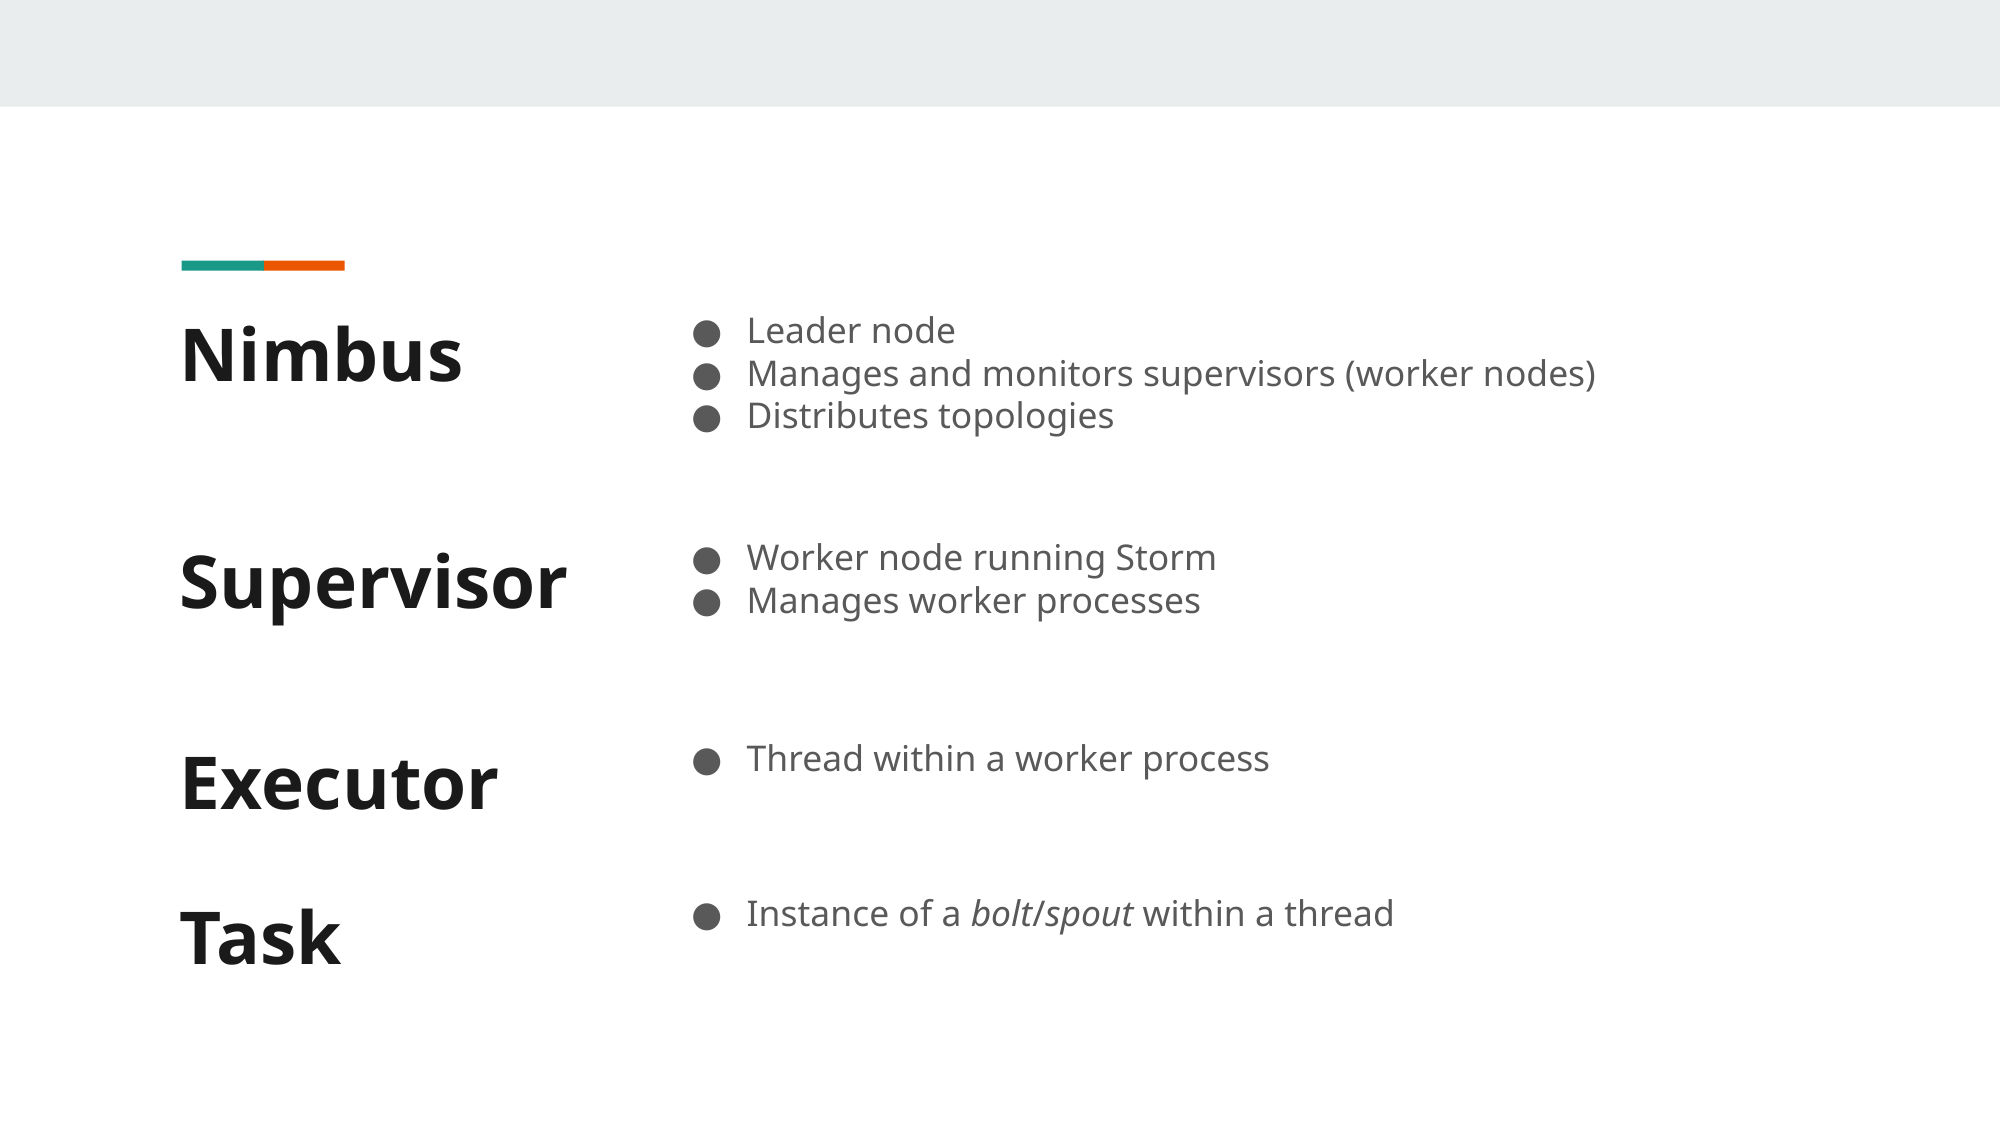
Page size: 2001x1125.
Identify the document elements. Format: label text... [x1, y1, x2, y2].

title Supervisor [159, 515, 651, 716]
list Worker node running Storm Manages worker processes [651, 515, 1882, 716]
list Instance of a bolt/spout within a thread [651, 871, 1882, 1125]
title Nimbus [159, 288, 651, 515]
title Task [159, 871, 651, 1125]
list Thread within a worker process [651, 716, 1882, 871]
title Executor [159, 716, 651, 871]
list Leader node Manages and monitors supervisors (worker nodes) Distributes topologies [651, 288, 1662, 515]
